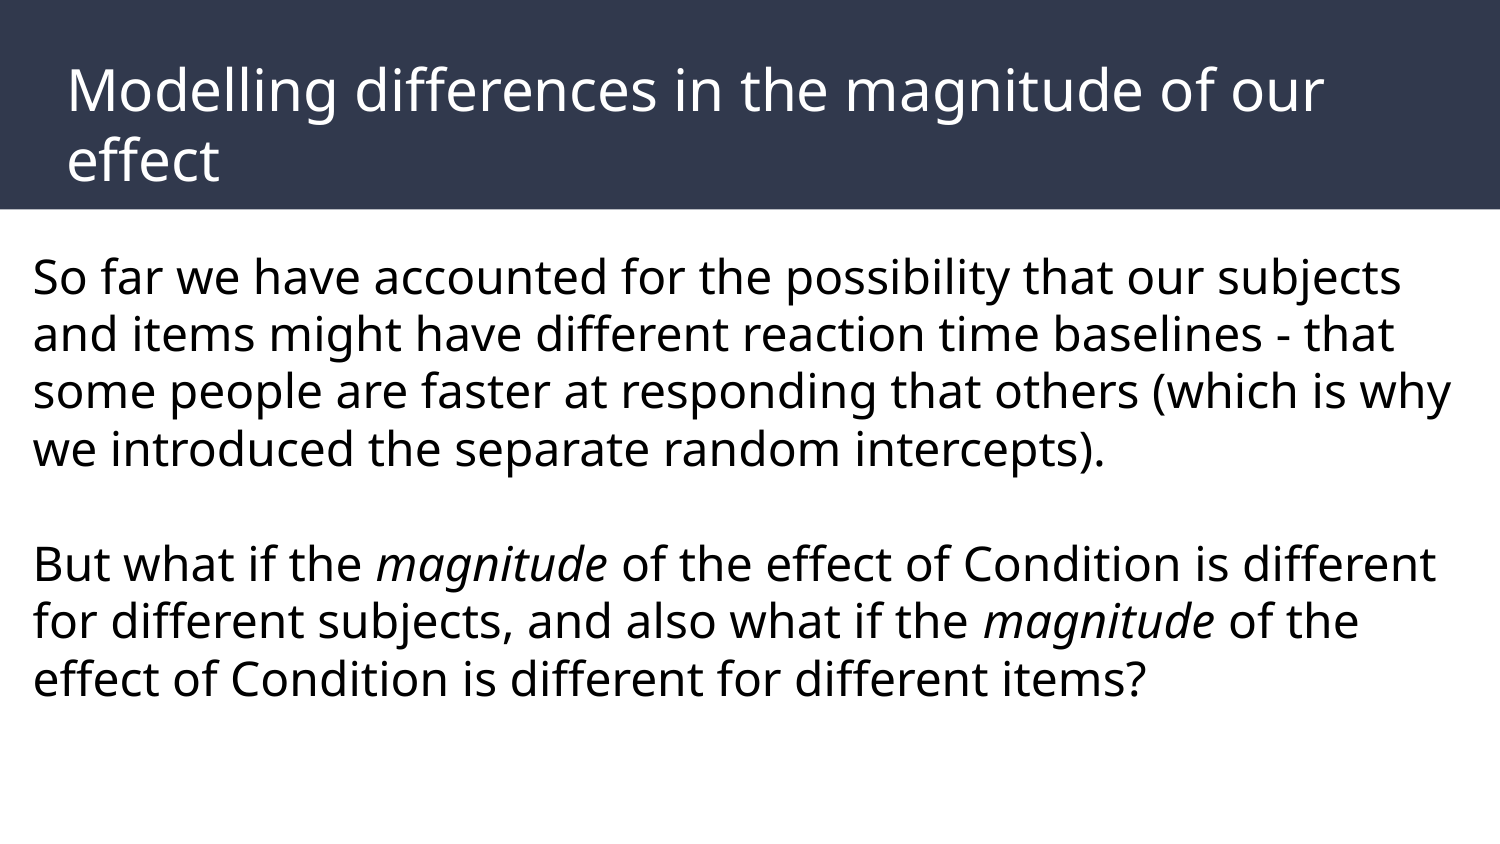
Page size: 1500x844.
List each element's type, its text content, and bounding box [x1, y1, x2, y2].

title Modelling differences in the magnitude of our effect [51, 37, 1449, 140]
text_box So far we have accounted for the possibility that our subjects and items might have different reaction time baselines - that some people are faster at responding that others (which is why we introduced the separate random intercepts). But what if the magnitude of the effect of Condition is different for different subjects, and also what if the magnitude of the effect of Condition is different for different items? [17, 231, 1471, 815]
